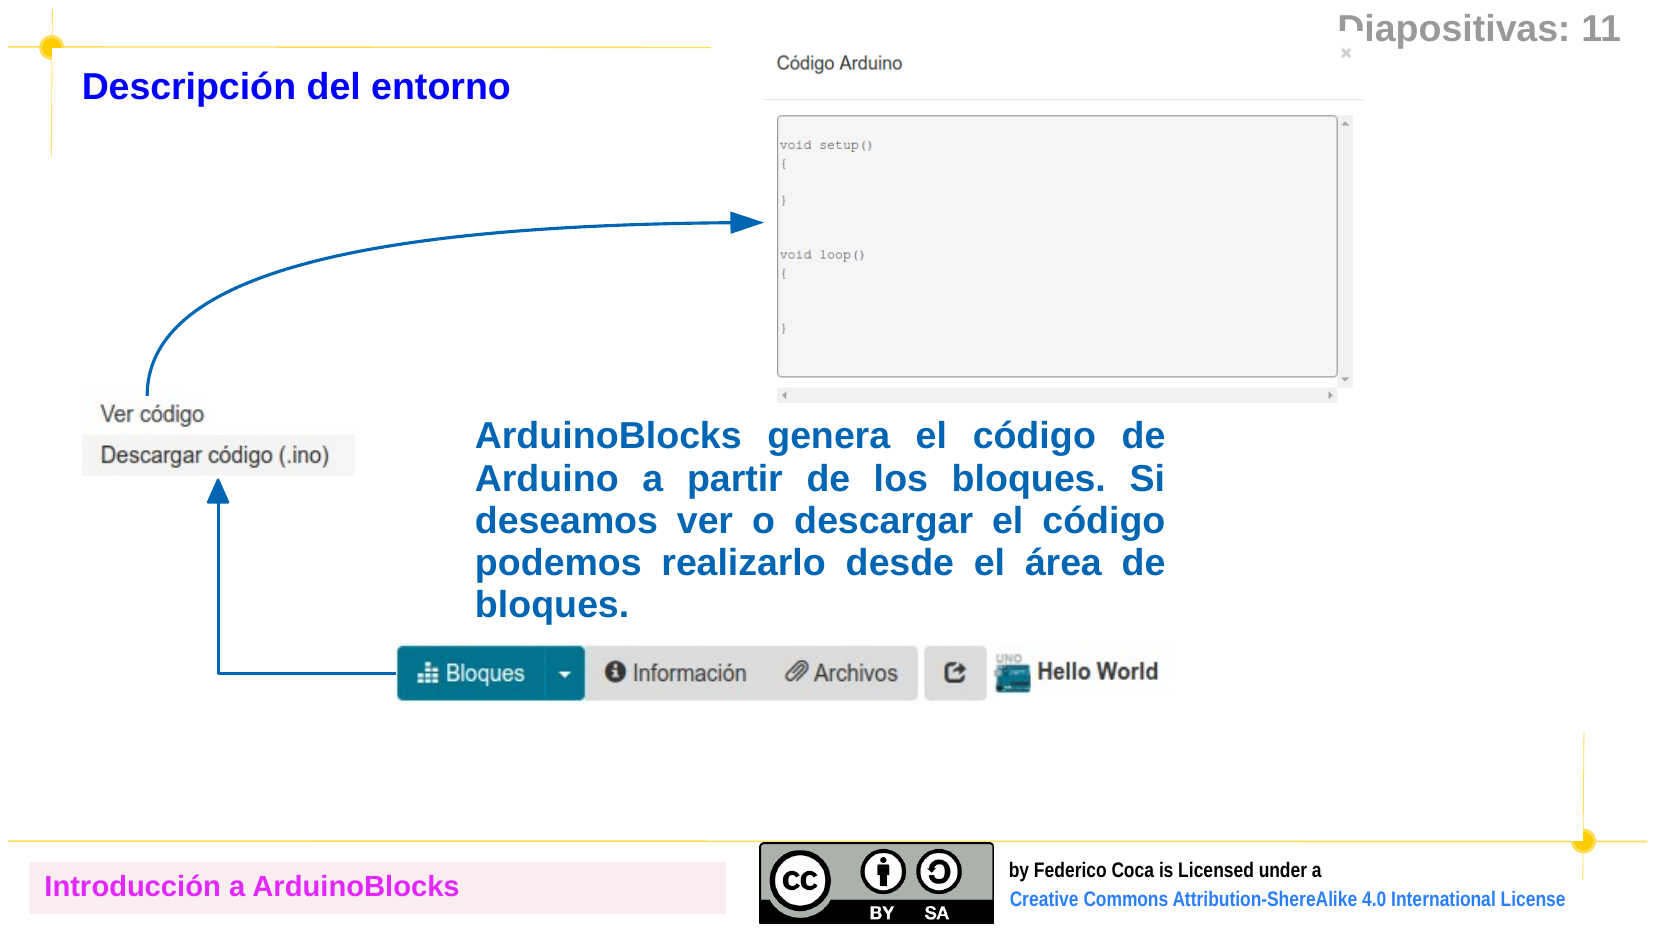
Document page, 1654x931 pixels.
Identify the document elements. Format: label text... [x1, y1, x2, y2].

text_box Descripción del entorno [67, 58, 764, 116]
picture [764, 31, 1363, 414]
text_box Diapositivas: 11 [1322, 0, 1644, 57]
text_box ArduinoBlocks genera el código de Arduino a partir de los bloques. Si deseamos ver o descargar el código podemos realizarlo desde el área de bloques. [460, 407, 1181, 633]
picture [82, 386, 355, 479]
picture [396, 643, 1181, 704]
text_box Introducción a ArduinoBlocks [29, 862, 727, 915]
